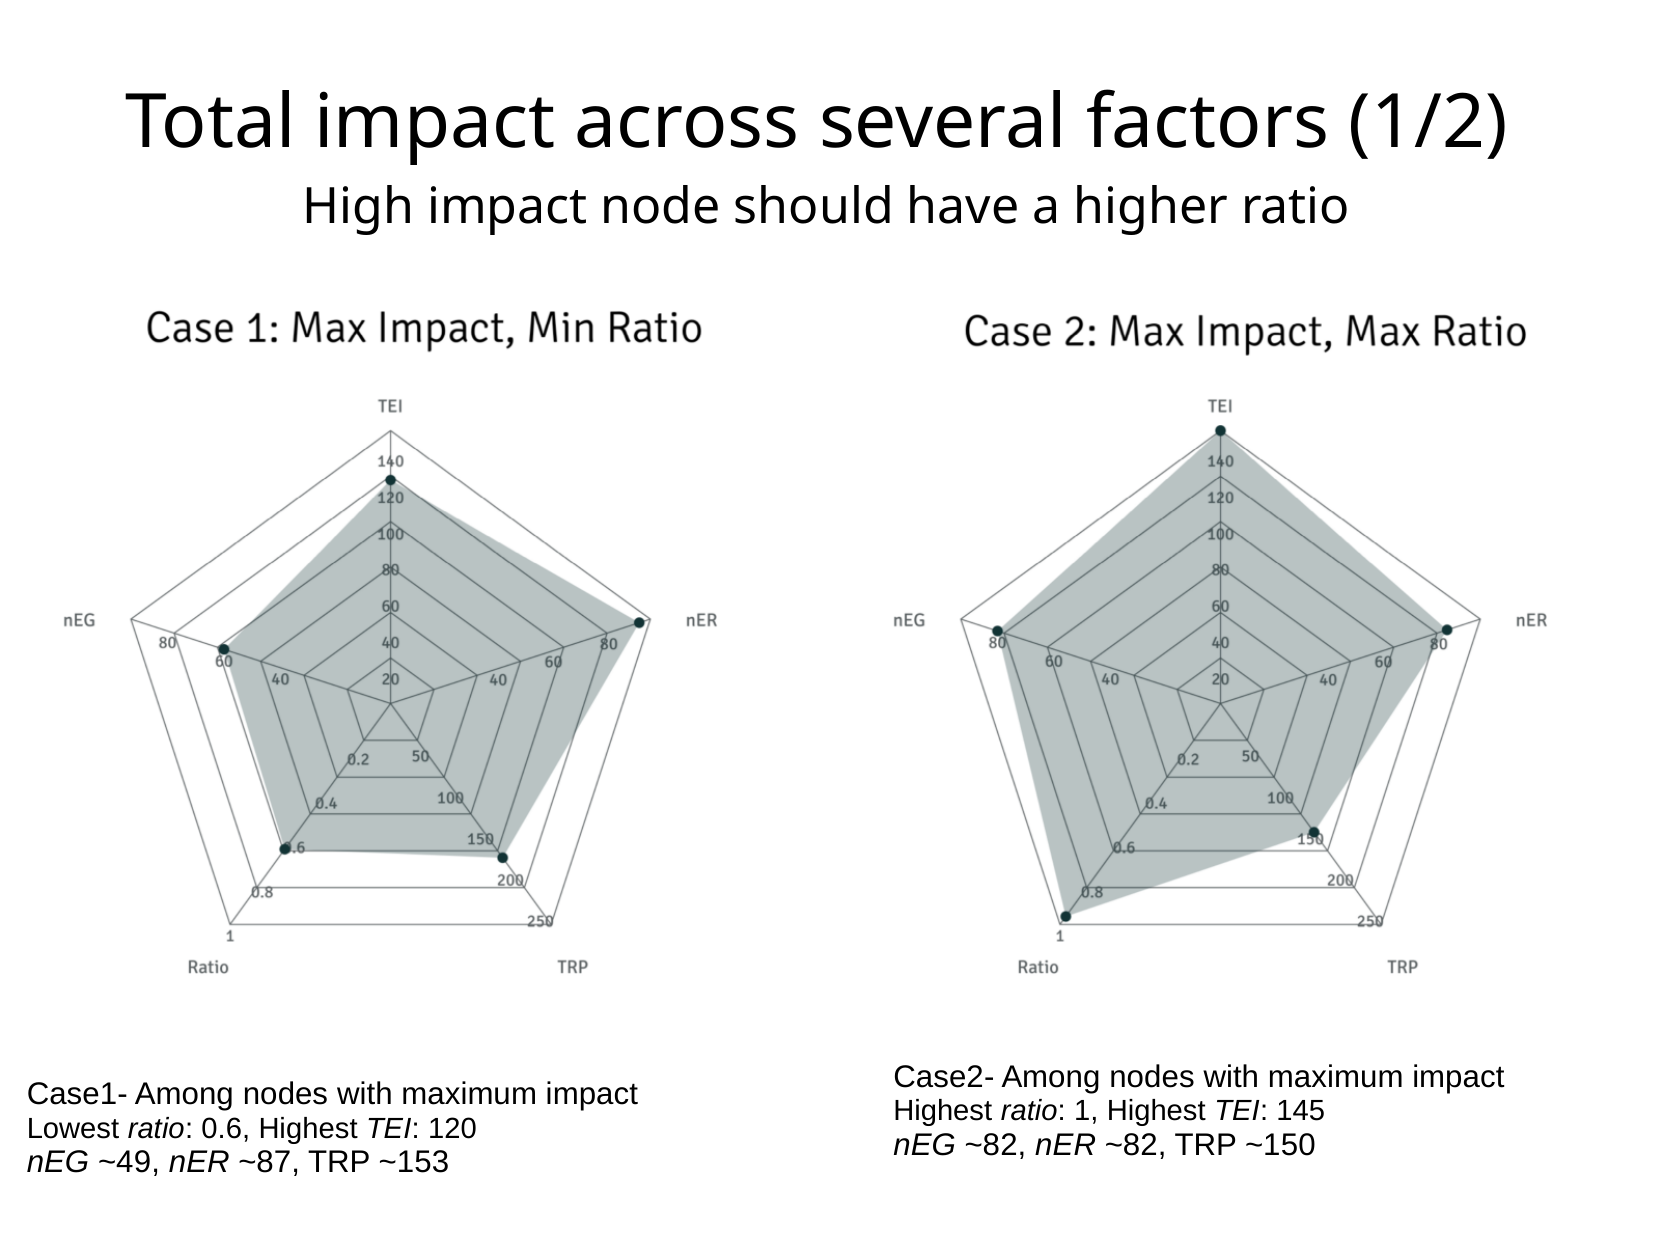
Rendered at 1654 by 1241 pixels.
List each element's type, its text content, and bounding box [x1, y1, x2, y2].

text_box Case2- Among nodes with maximum impact Highest ratio: 1, Highest TEI: 145 nEG ~82, nER ~82, TRP ~150 [878, 1052, 1575, 1235]
picture [27, 284, 1579, 1002]
text_box Case1- Among nodes with maximum impact Lowest ratio: 0.6, Highest TEI: 120 nEG ~49, nER ~87, TRP ~153 [12, 1069, 709, 1241]
title Total impact across several factors (1/2) High impact node should have a higher ratio [82, 49, 1571, 257]
